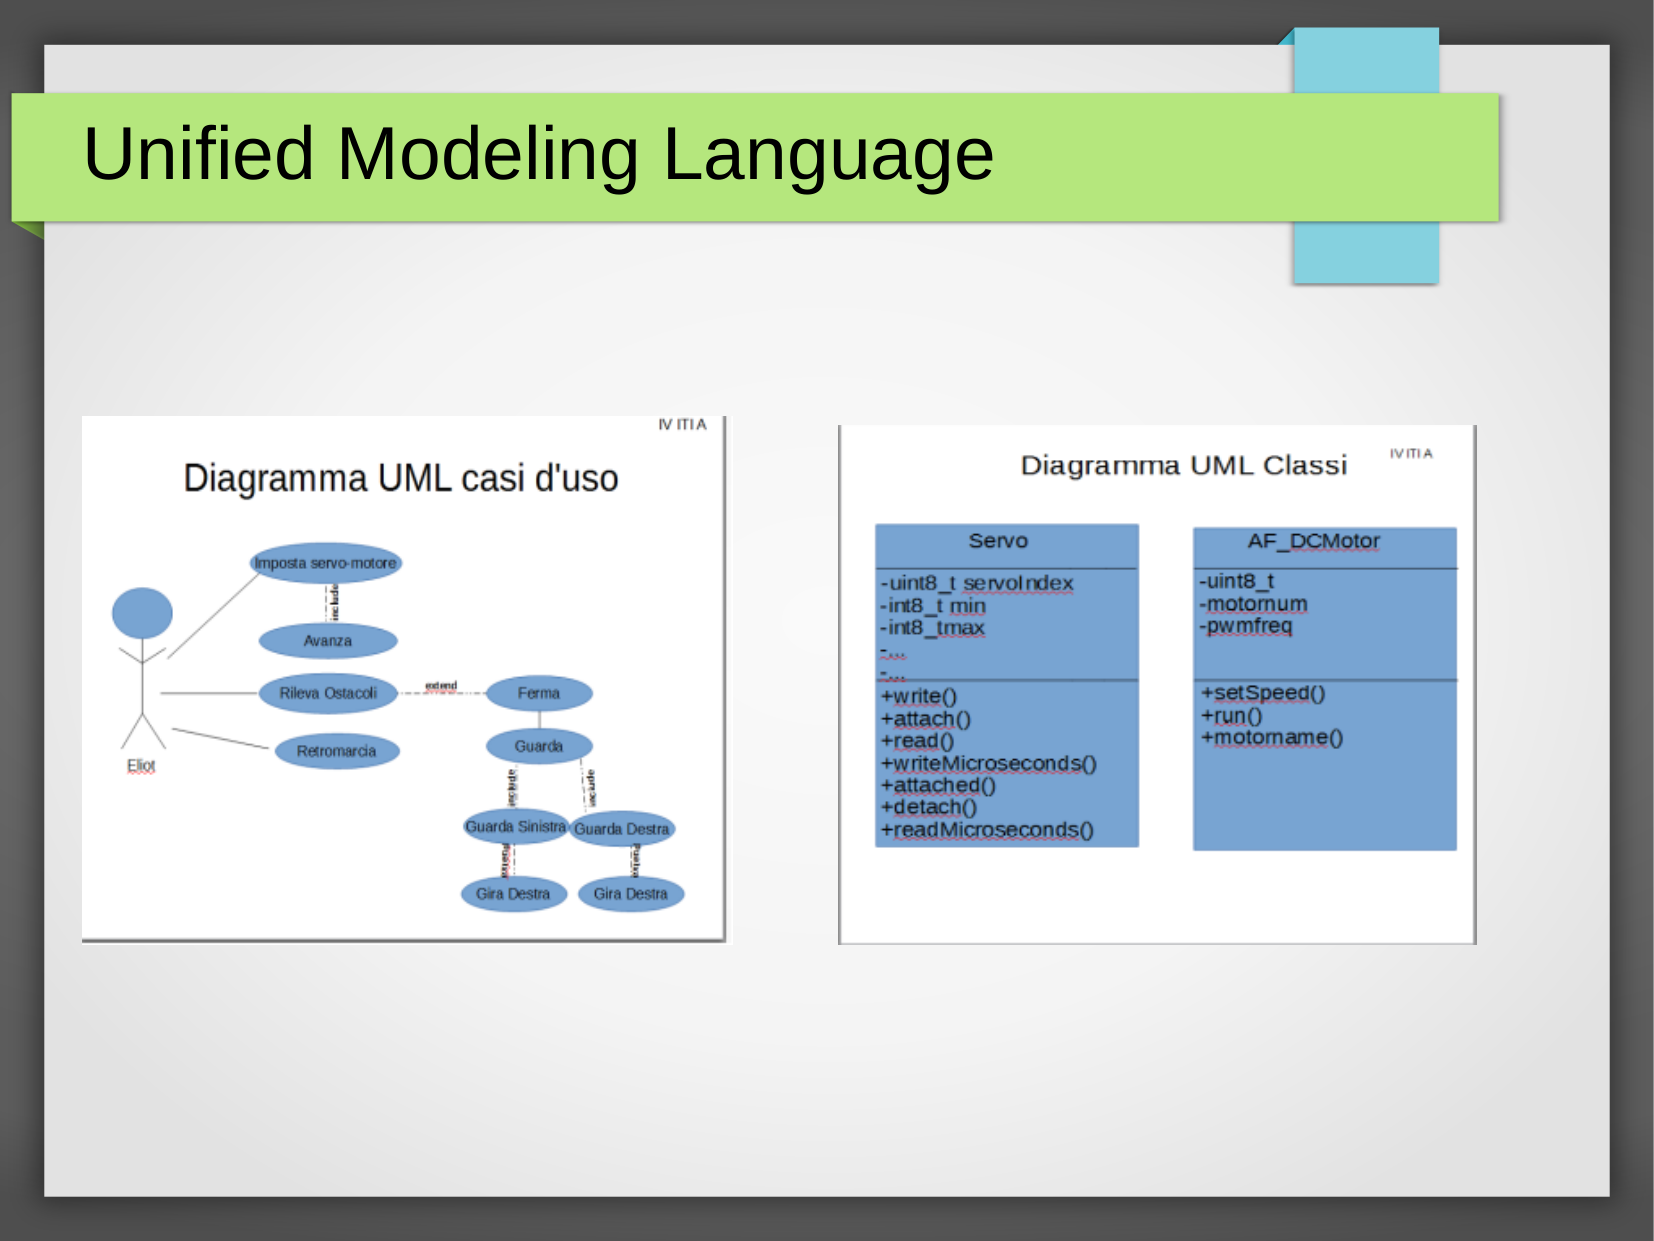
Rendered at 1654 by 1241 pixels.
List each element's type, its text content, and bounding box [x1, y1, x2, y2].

picture [0, 0, 1654, 1241]
title Unified Modeling Language [82, 94, 1264, 213]
